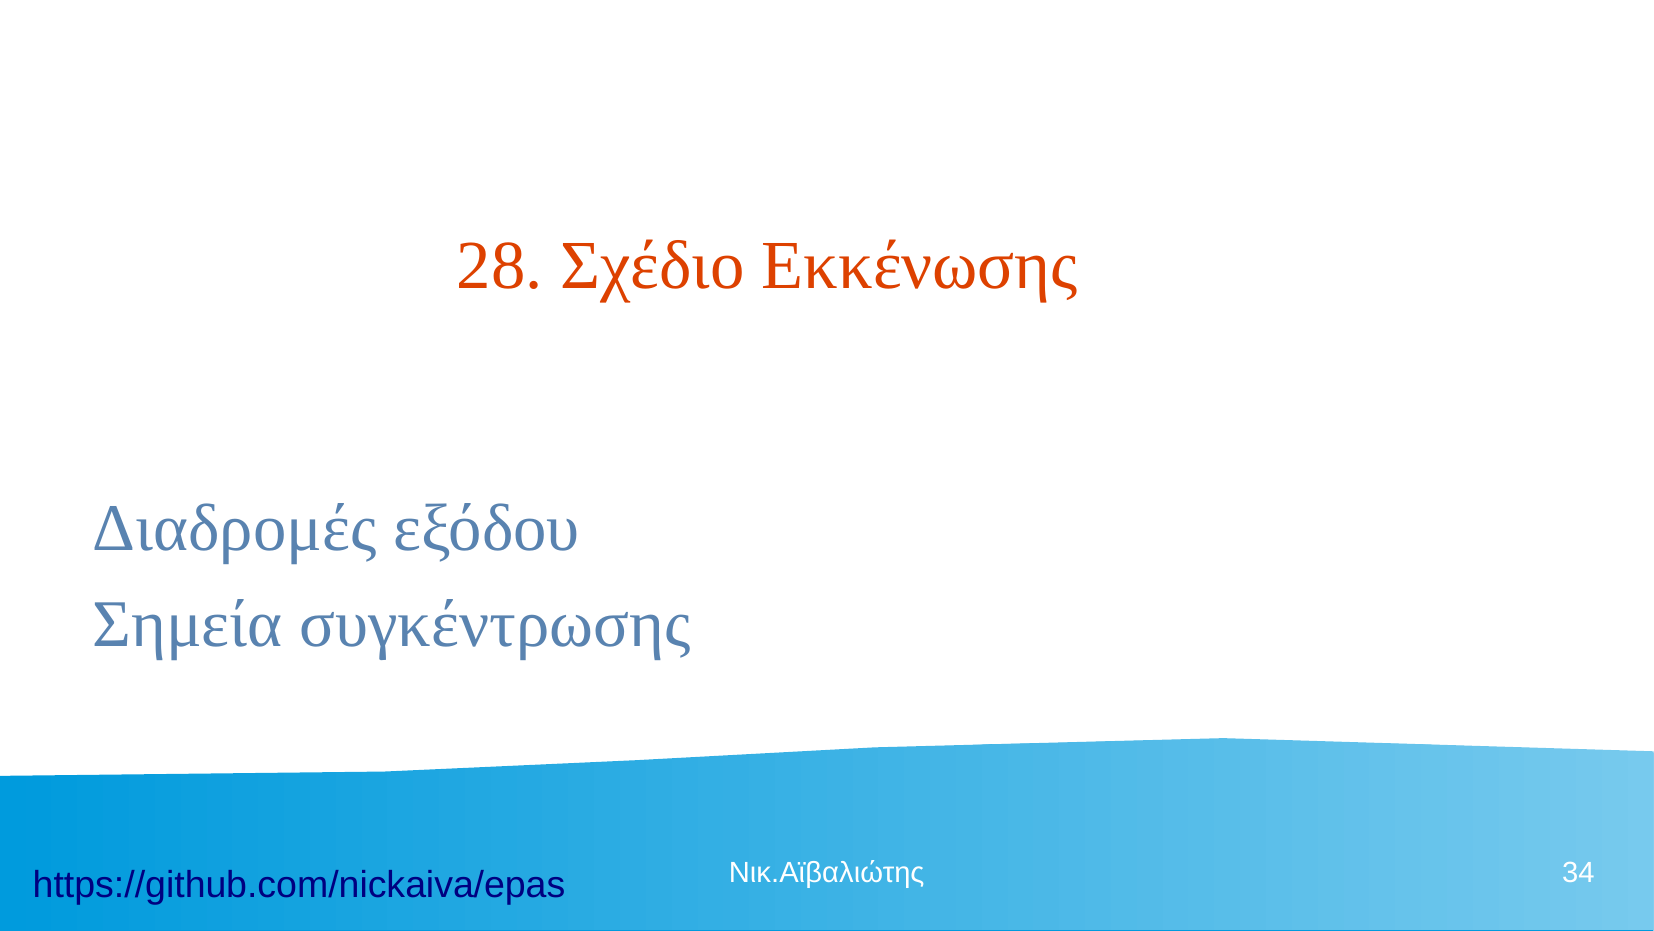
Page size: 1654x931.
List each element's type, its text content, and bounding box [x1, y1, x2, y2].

title 28. Σχέδιο Εκκένωσης [29, 177, 1506, 355]
list Διαδρομές εξόδου Σημεία συγκέντρωσης [59, 413, 1595, 680]
